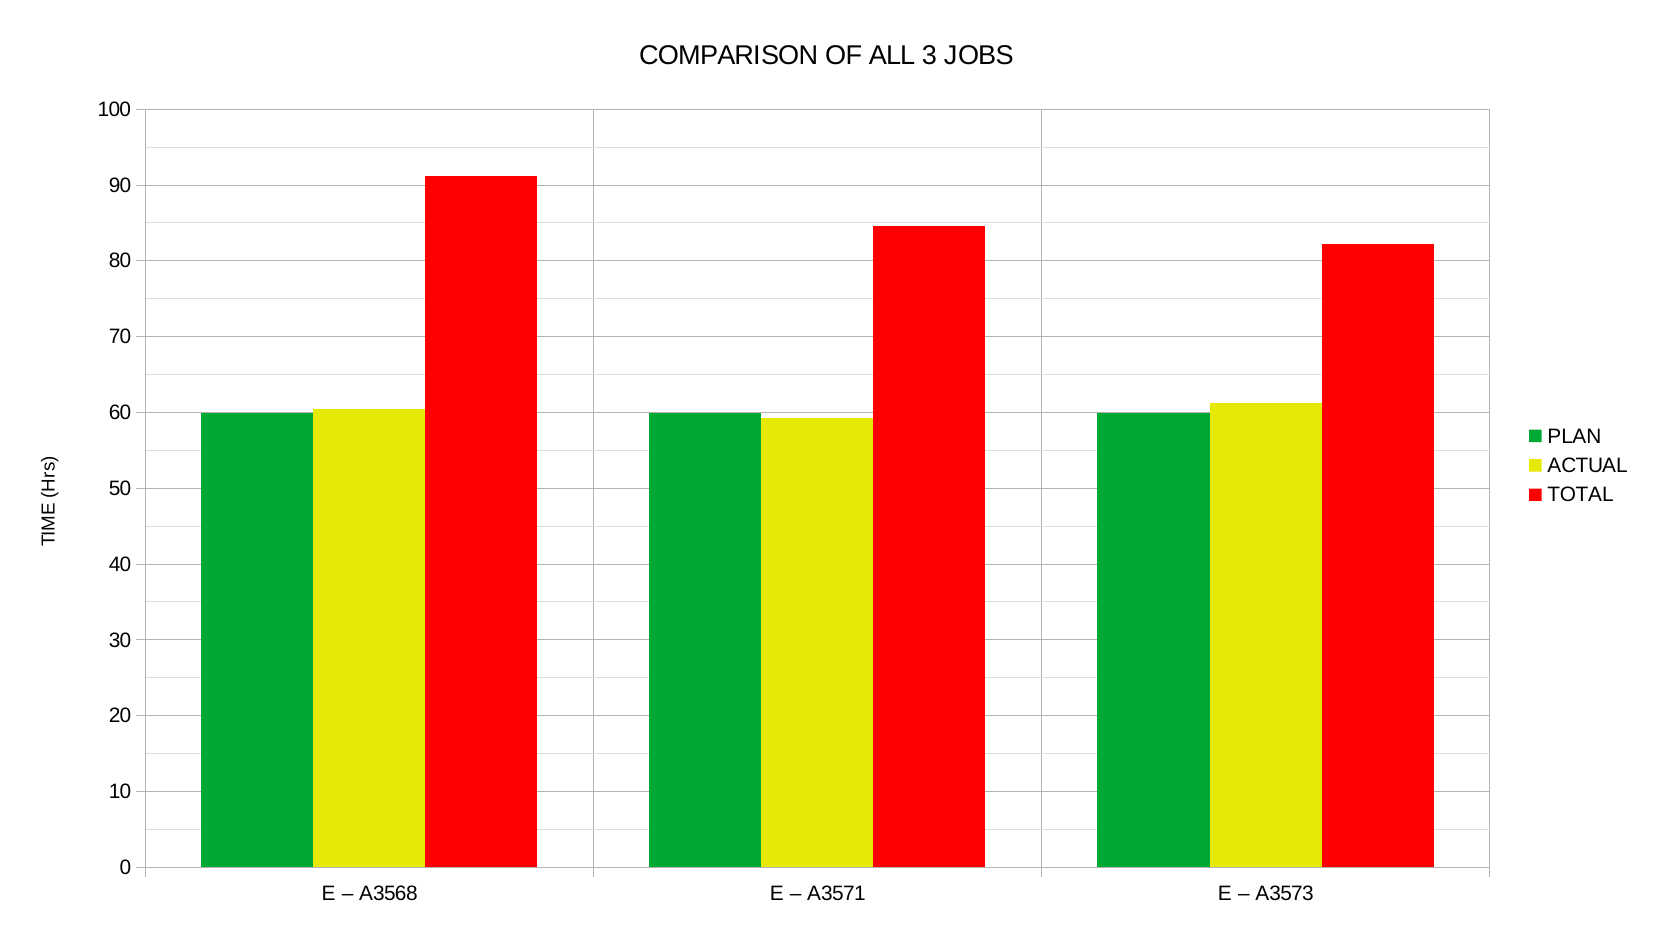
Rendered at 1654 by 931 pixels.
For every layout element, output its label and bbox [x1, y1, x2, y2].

chart [5, 6, 1647, 924]
